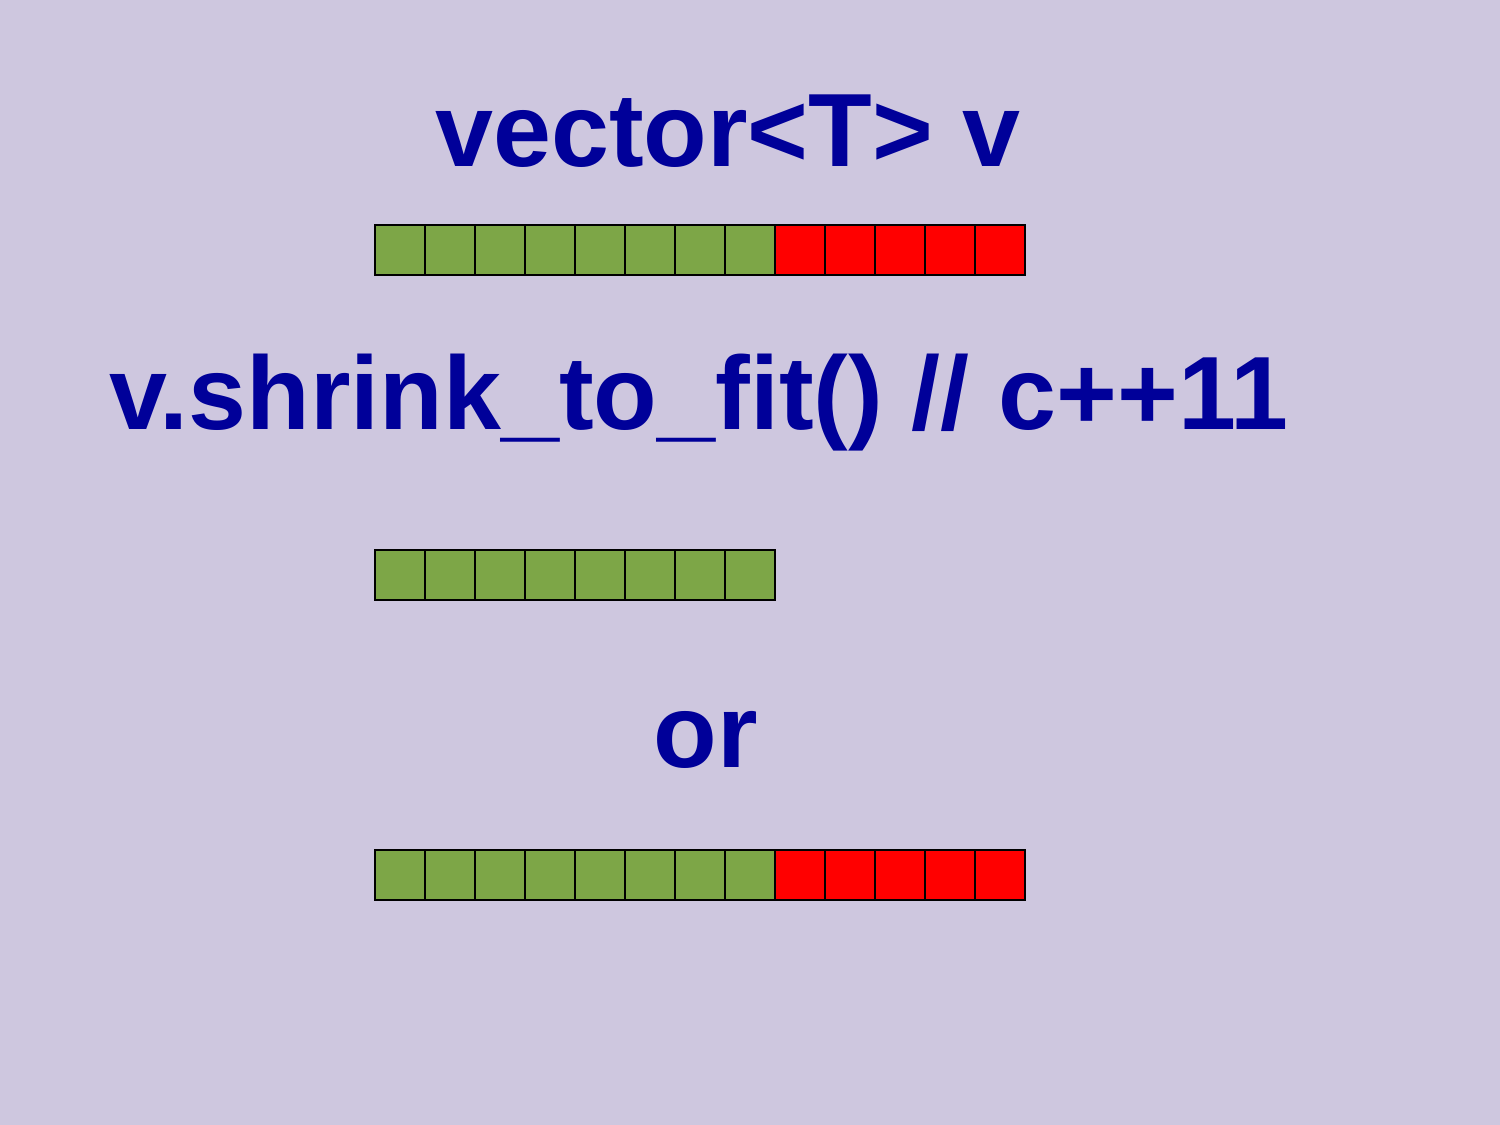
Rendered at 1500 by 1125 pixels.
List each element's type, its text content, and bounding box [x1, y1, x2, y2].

title vector<T> v [433, 31, 1024, 219]
text_box or [653, 663, 759, 789]
text_box [375, 225, 1026, 276]
text_box v.shrink_to_fit() // c++11 [109, 325, 1291, 451]
text_box [375, 849, 1026, 901]
text_box [375, 549, 775, 601]
